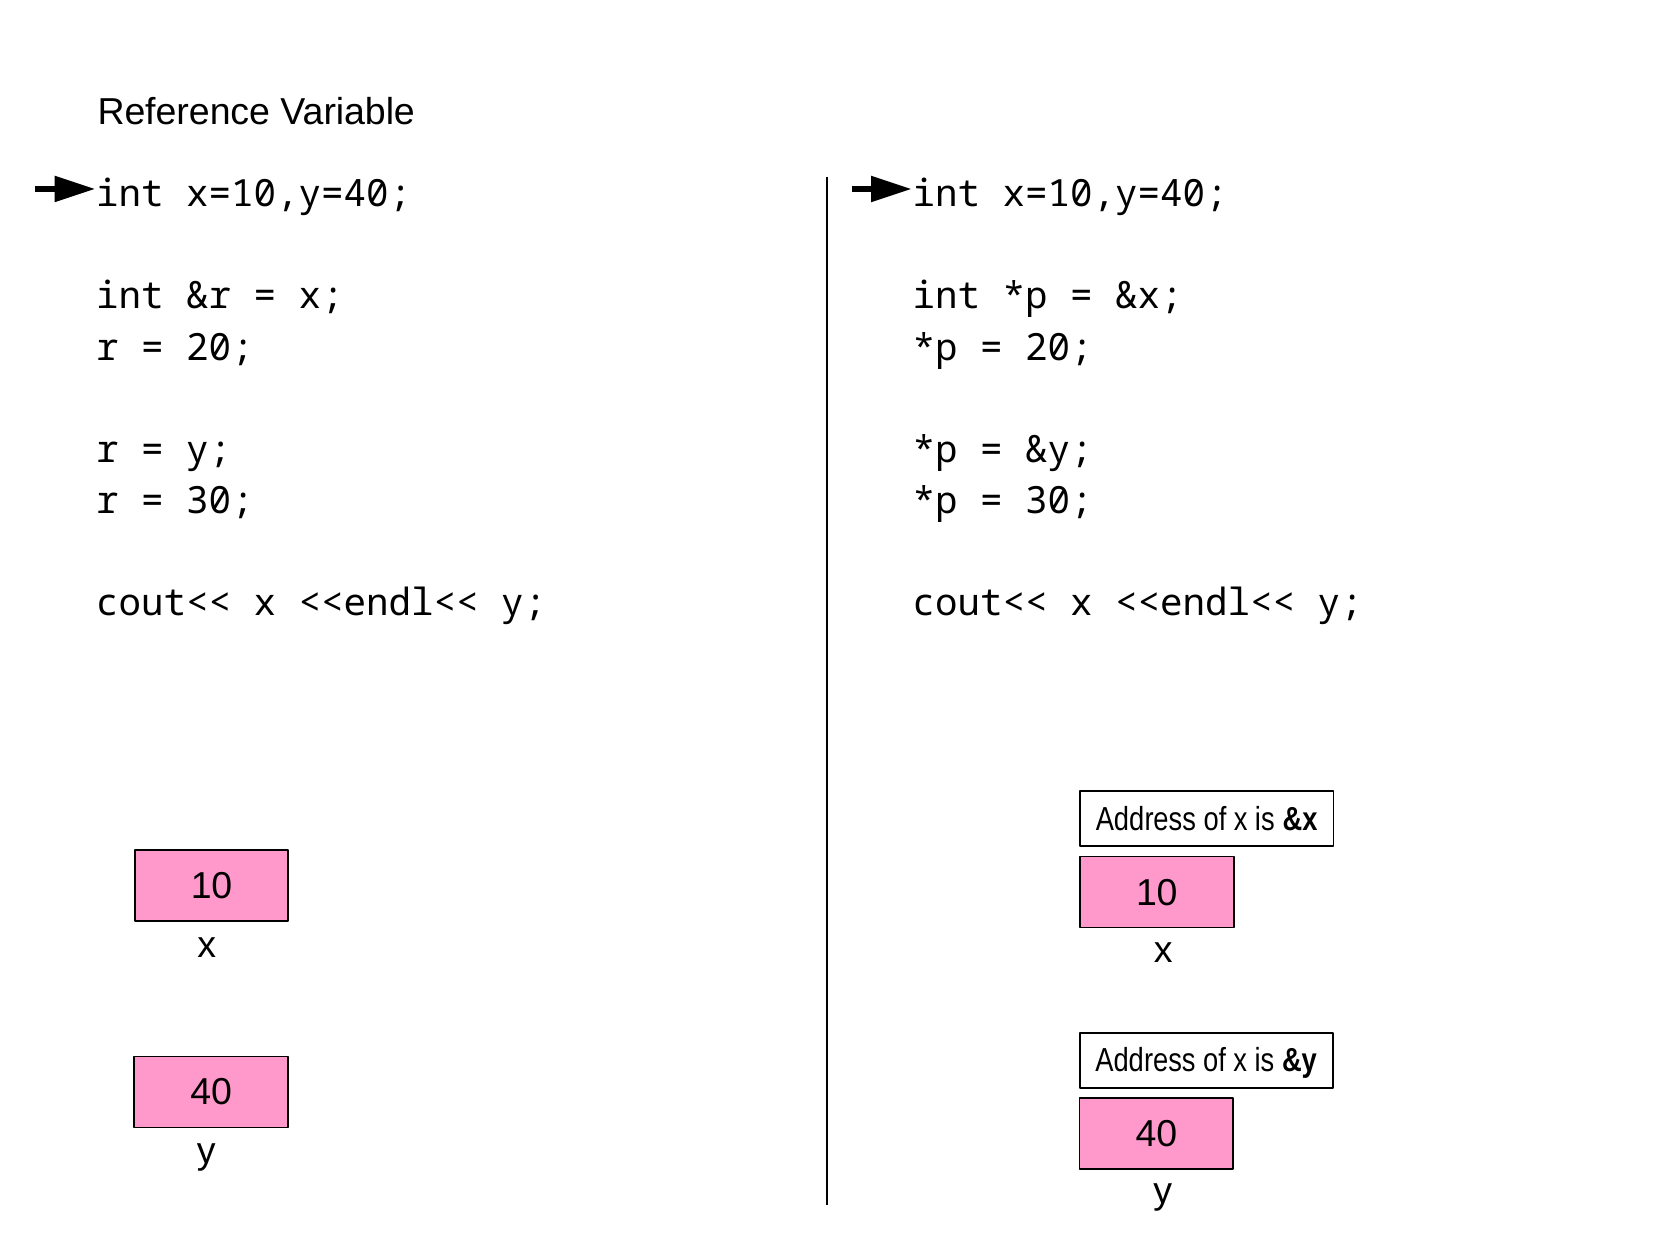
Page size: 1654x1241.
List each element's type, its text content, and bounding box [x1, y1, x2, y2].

text_box Address of x is &x [1080, 790, 1334, 847]
text_box 10 [1080, 856, 1234, 928]
text_box x [1139, 920, 1188, 978]
text_box y [1138, 1162, 1188, 1220]
text_box Address of x is &y [1079, 1032, 1333, 1088]
text_box 10 [134, 850, 289, 922]
text_box int x=10,y=40; int &r = x; r = 20; r = y; r = 30; cout<< x <<endl<< y; [81, 159, 562, 567]
text_box Reference Variable [82, 82, 430, 140]
text_box int x=10,y=40; int *p = &x; *p = 20; *p = &y; *p = 30; cout<< x <<endl<< y; [897, 159, 1378, 567]
text_box y [182, 1121, 231, 1179]
text_box x [182, 915, 232, 973]
text_box 40 [1079, 1098, 1234, 1170]
text_box 40 [134, 1056, 288, 1128]
